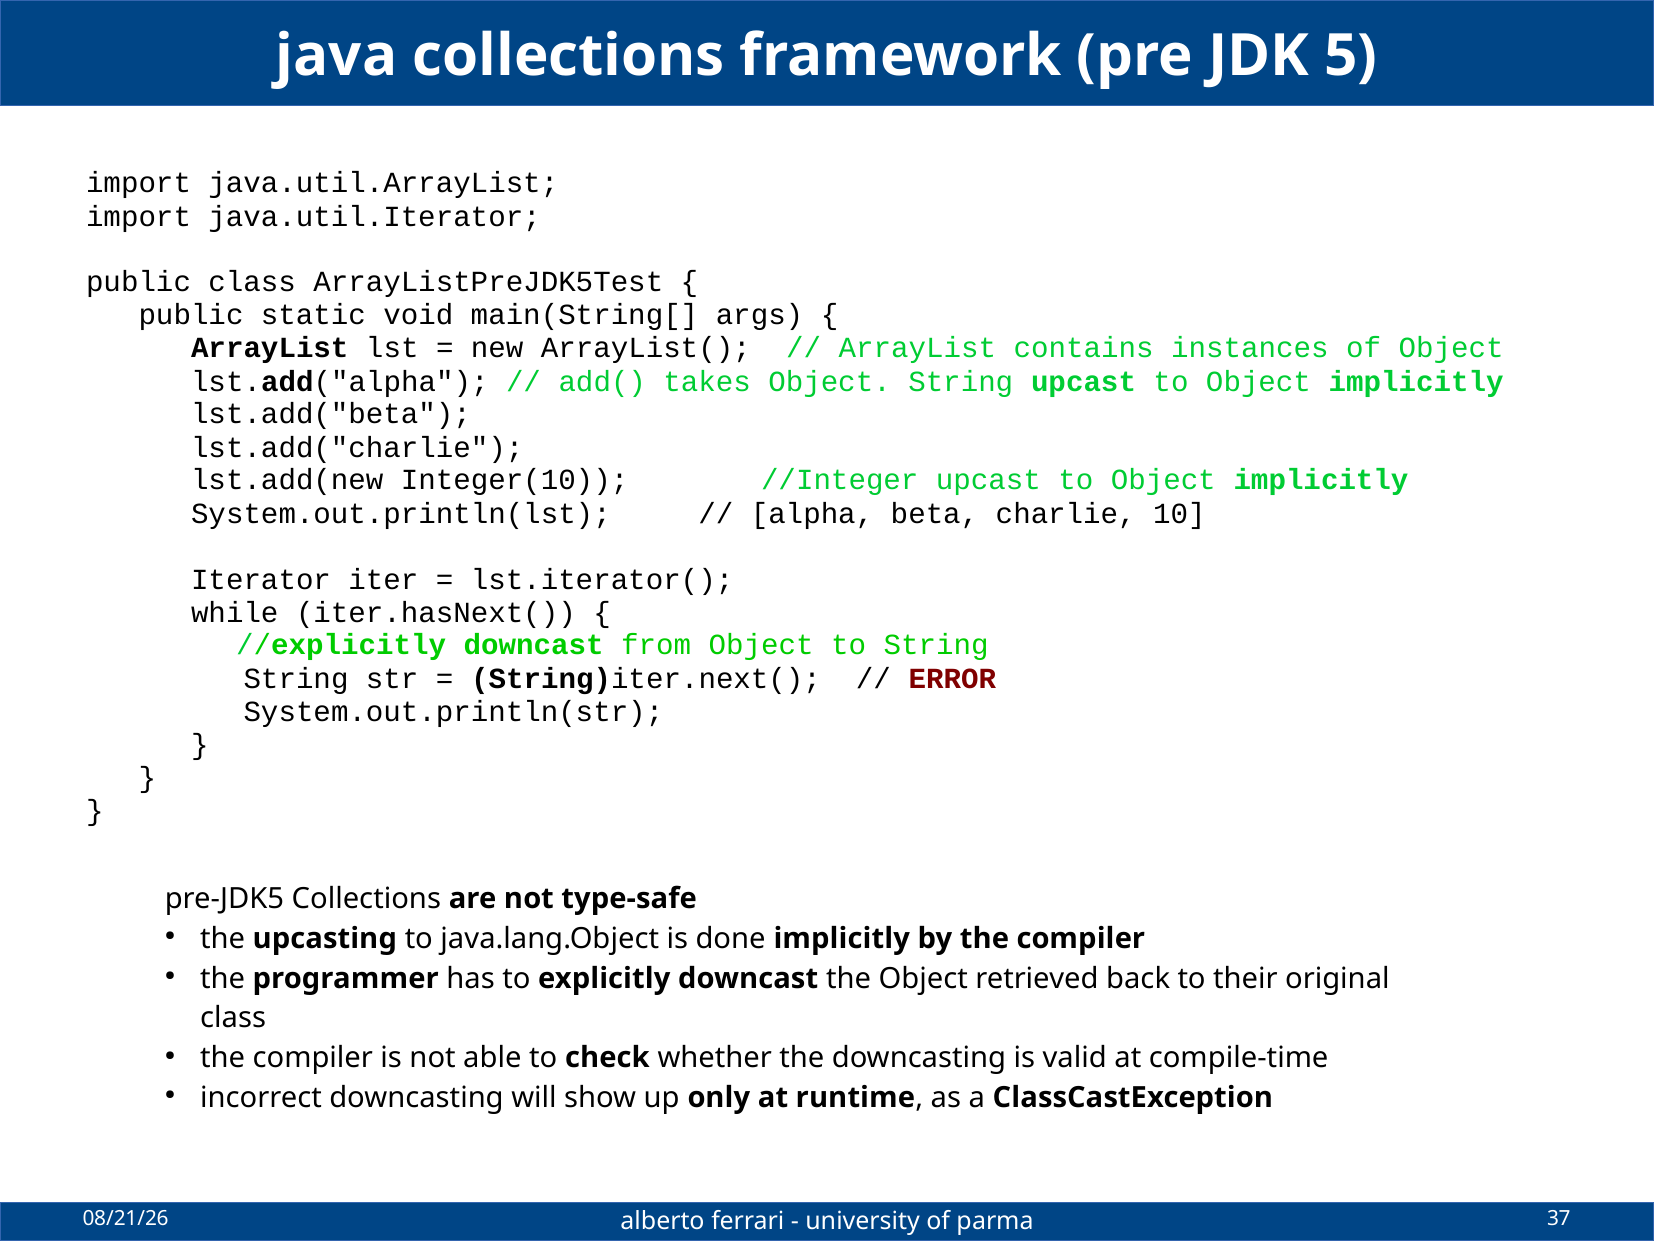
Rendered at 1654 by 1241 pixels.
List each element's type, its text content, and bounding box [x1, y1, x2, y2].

text_box import java.util.ArrayList; import java.util.Iterator; public class ArrayListPreJDK5Test { public static void main(String[] args) { ArrayList lst = new ArrayList(); // ArrayList contains instances of Object lst.add("alpha"); // add() takes Object. String upcast to Object implicitly lst.add("beta"); lst.add("charlie"); lst.add(new Integer(10)); //Integer upcast to Object implicitly System.out.println(lst); // [alpha, beta, charlie, 10] Iterator iter = lst.iterator(); while (iter.hasNext()) { //explicitly downcast from Object to String String str = (String)iter.next(); // ERROR System.out.println(str); } } } [71, 161, 1602, 840]
title java collections framework (pre JDK 5) [0, 0, 1654, 106]
text_box pre-JDK5 Collections are not type-safe the upcasting to java.lang.Object is done implicitly by the compiler the programmer has to explicitly downcast the Object retrieved back to their original class the compiler is not able to check whether the downcasting is valid at compile-time incorrect downcasting will show up only at runtime, as a ClassCastException [150, 870, 1471, 1126]
